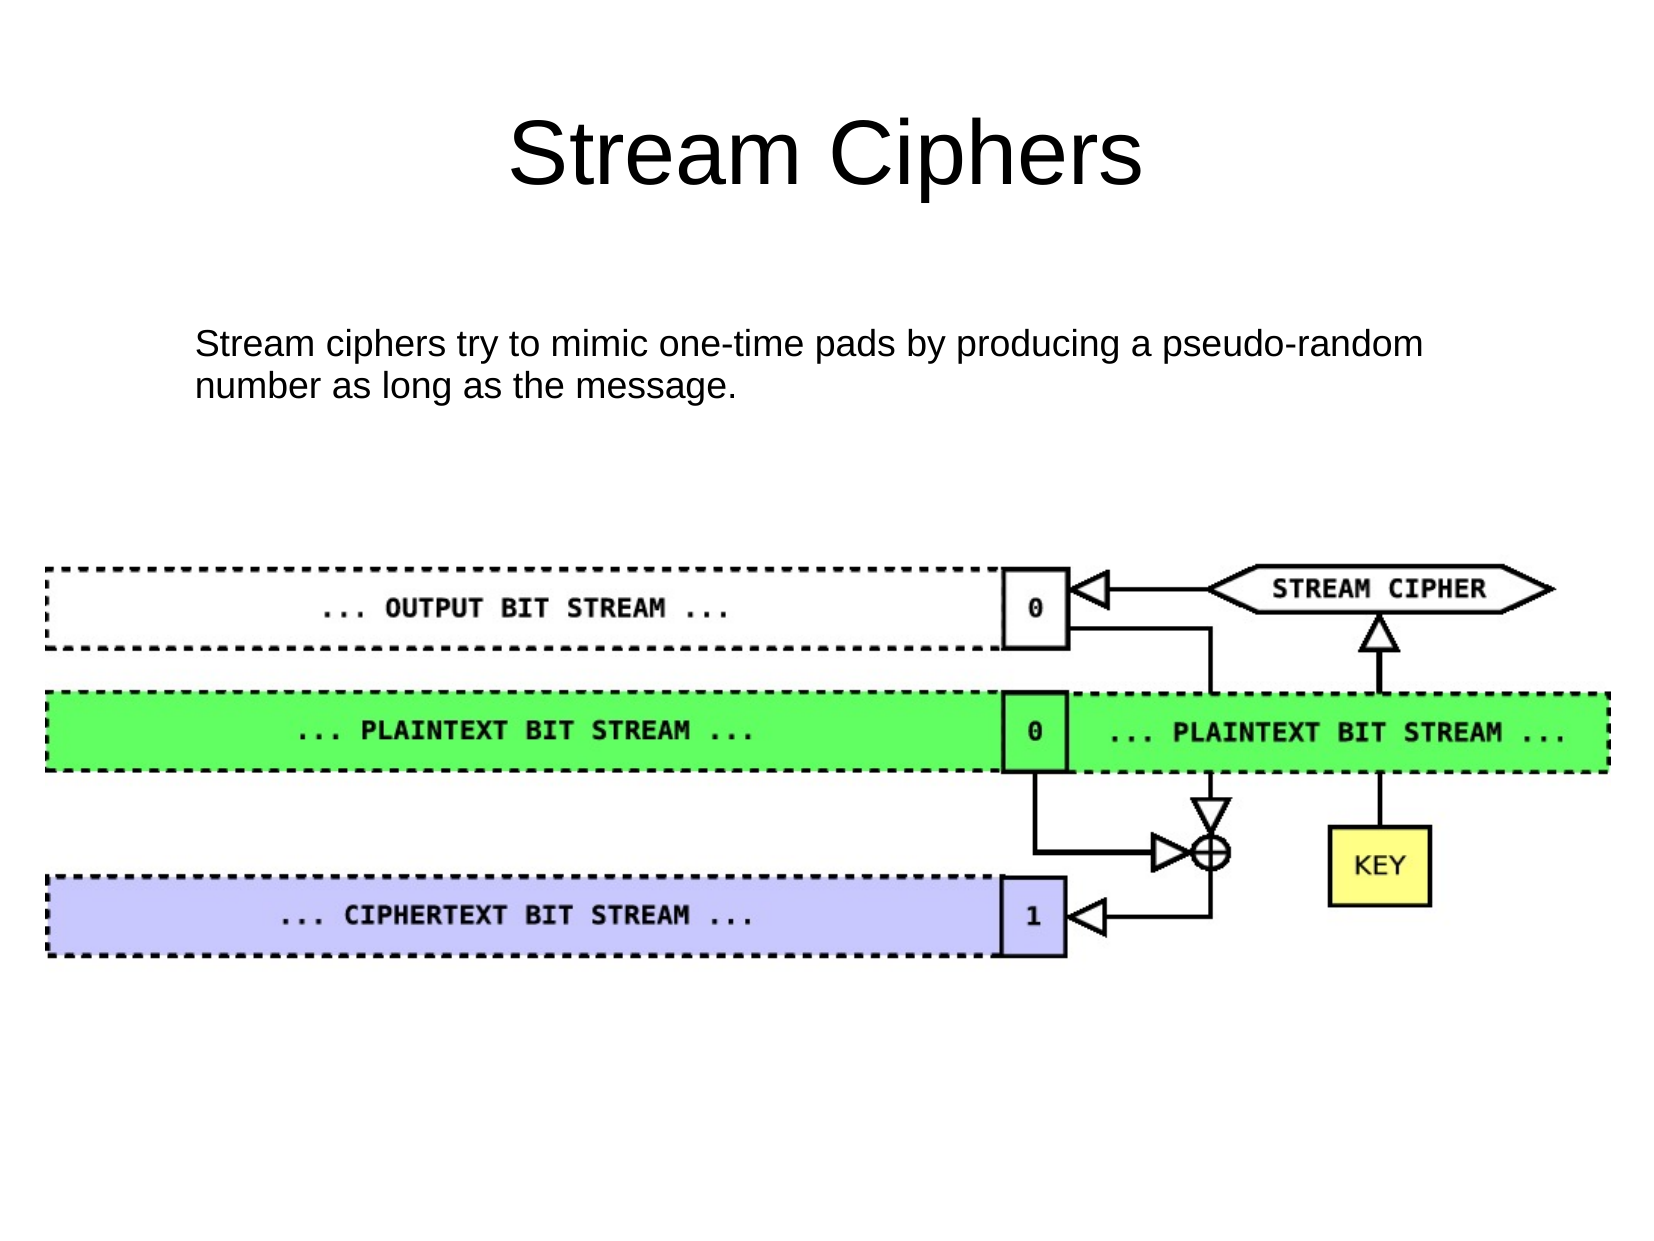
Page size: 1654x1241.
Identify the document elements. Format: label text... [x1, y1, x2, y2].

picture [45, 554, 1611, 983]
text_box Stream ciphers try to mimic one-time pads by producing a pseudo-random number as long as the message. [180, 315, 1439, 414]
title Stream Ciphers [82, 49, 1571, 257]
